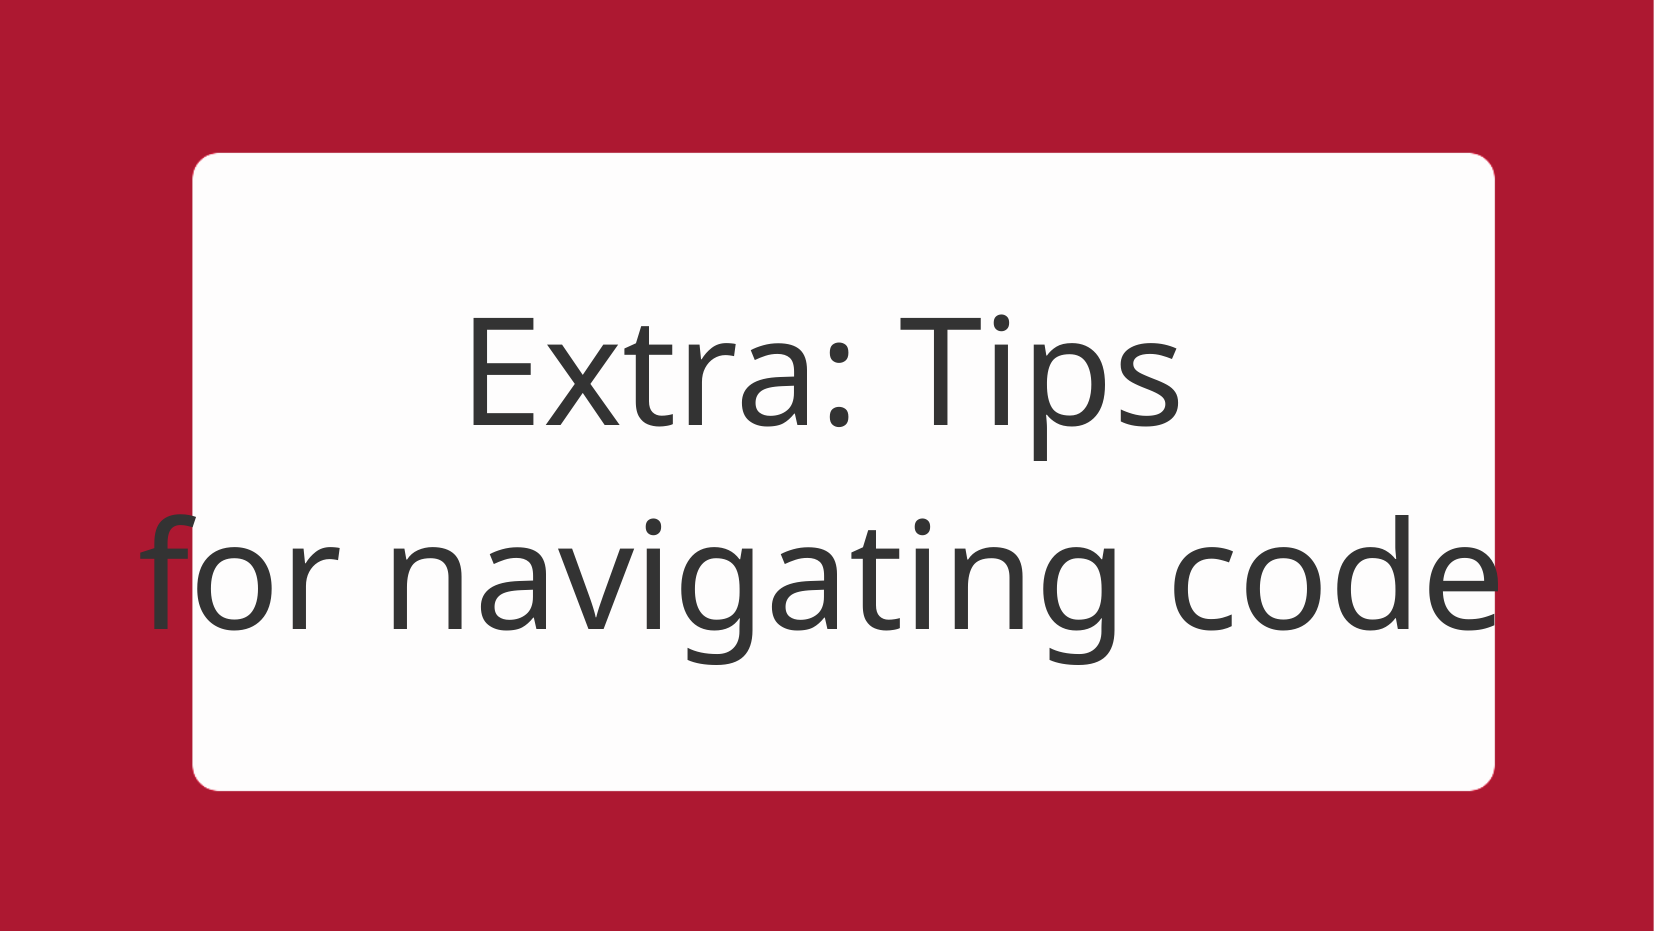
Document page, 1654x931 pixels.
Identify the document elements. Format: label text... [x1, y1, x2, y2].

title Extra: Tips for navigating code [64, 60, 1582, 879]
picture [0, 0, 1654, 931]
